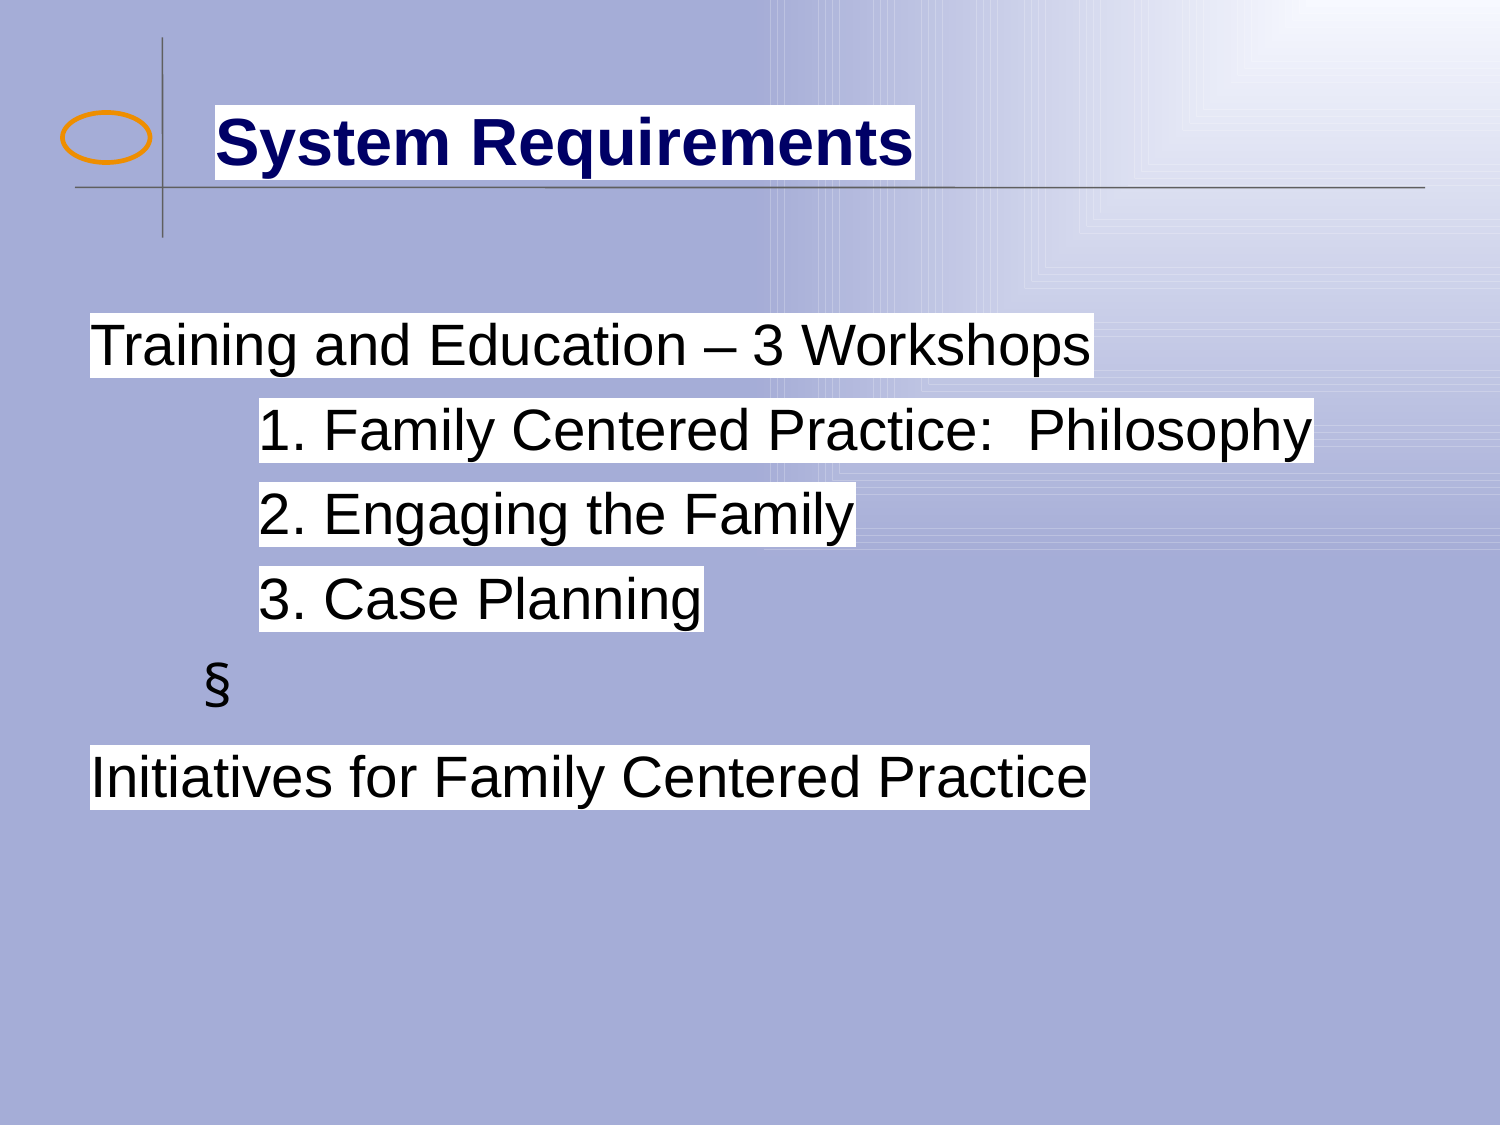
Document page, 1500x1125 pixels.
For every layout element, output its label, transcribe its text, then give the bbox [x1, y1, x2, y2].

list Training and Education – 3 Workshops 1. Family Centered Practice: Philosophy 2. Engaging the Family 3. Case Planning Initiatives for Family Centered Practice [75, 299, 1426, 1005]
title System Requirements [200, 45, 1426, 233]
